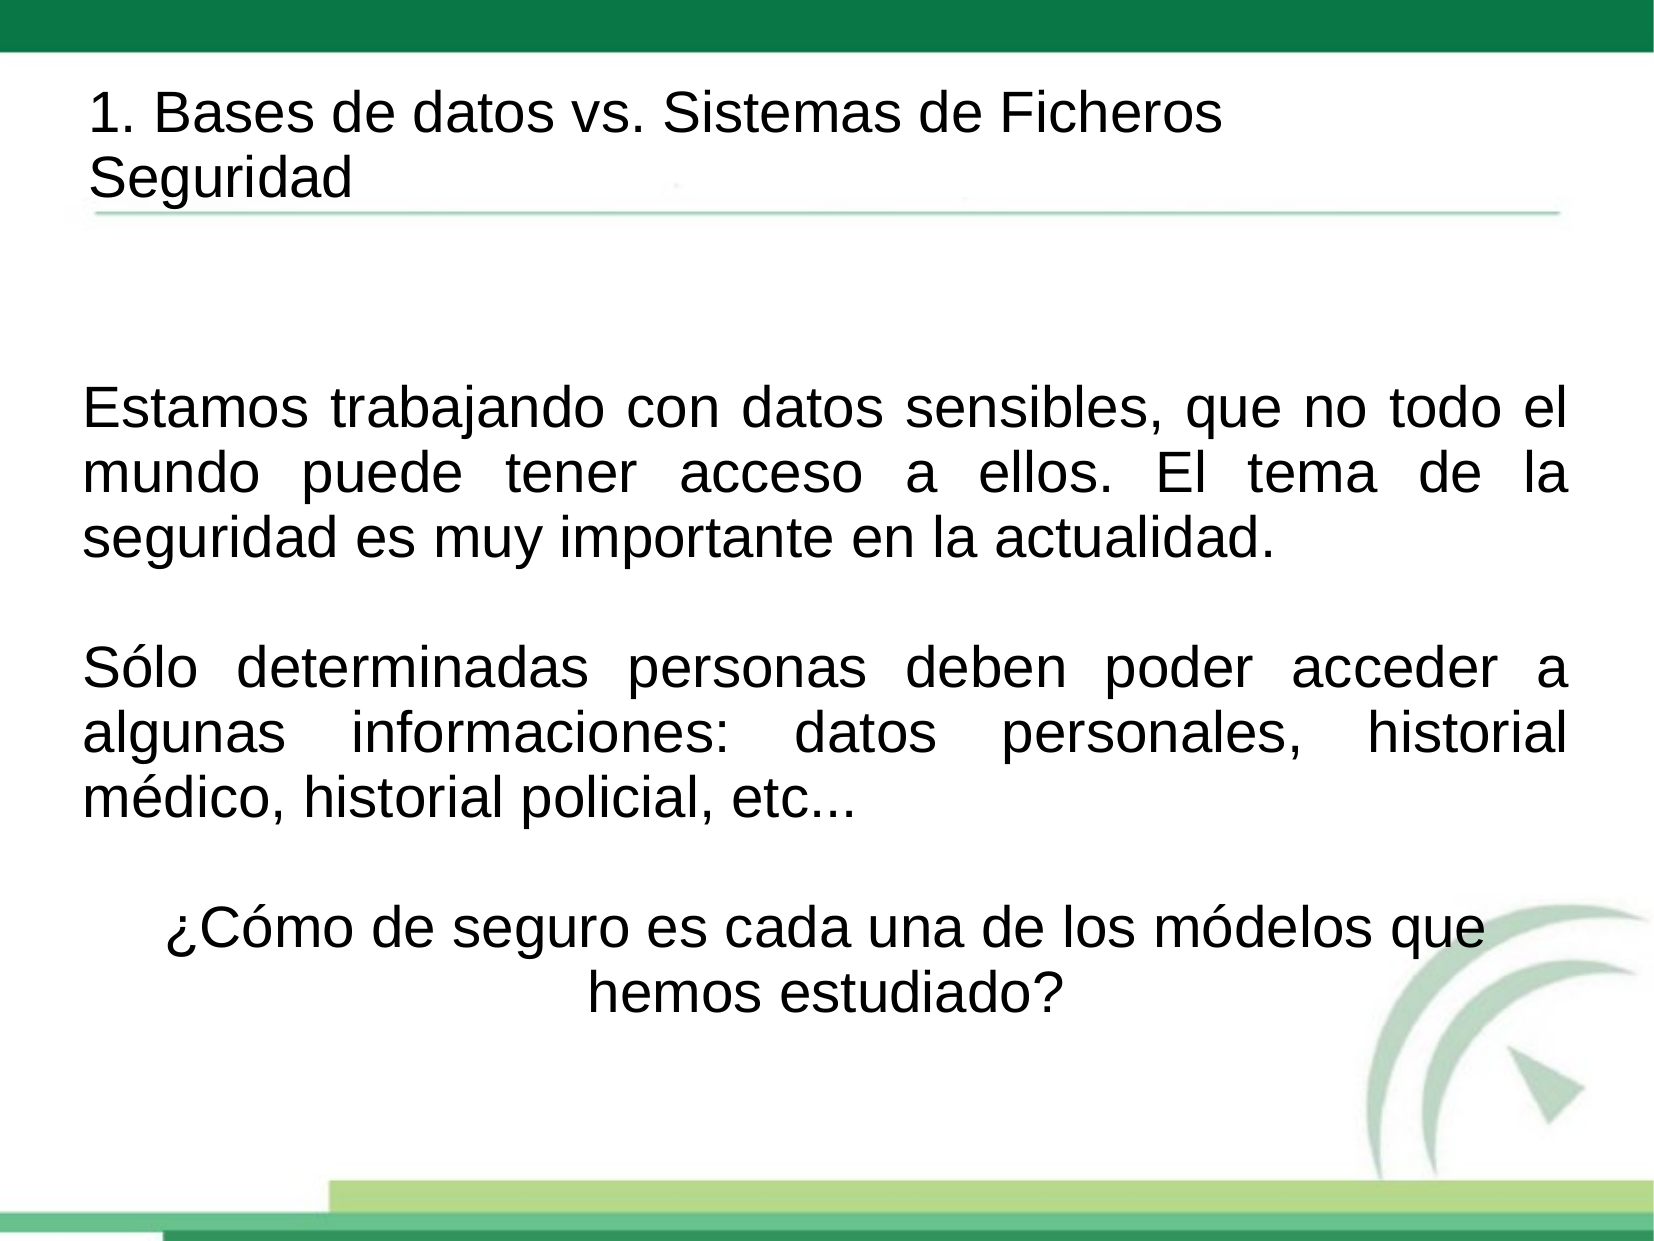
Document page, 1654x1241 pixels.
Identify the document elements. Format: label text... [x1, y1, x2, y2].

subtitle Estamos trabajando con datos sensibles, que no todo el mundo puede tener acceso a ellos. El tema de la seguridad es muy importante en la actualidad. Sólo determinadas personas deben poder acceder a algunas informaciones: datos personales, historial médico, historial policial, etc... ¿Cómo de seguro es cada una de los módelos que hemos estudiado? [82, 290, 1571, 1109]
picture [0, 0, 1654, 1241]
title 1. Bases de datos vs. Sistemas de Ficheros Seguridad [88, 48, 1577, 241]
